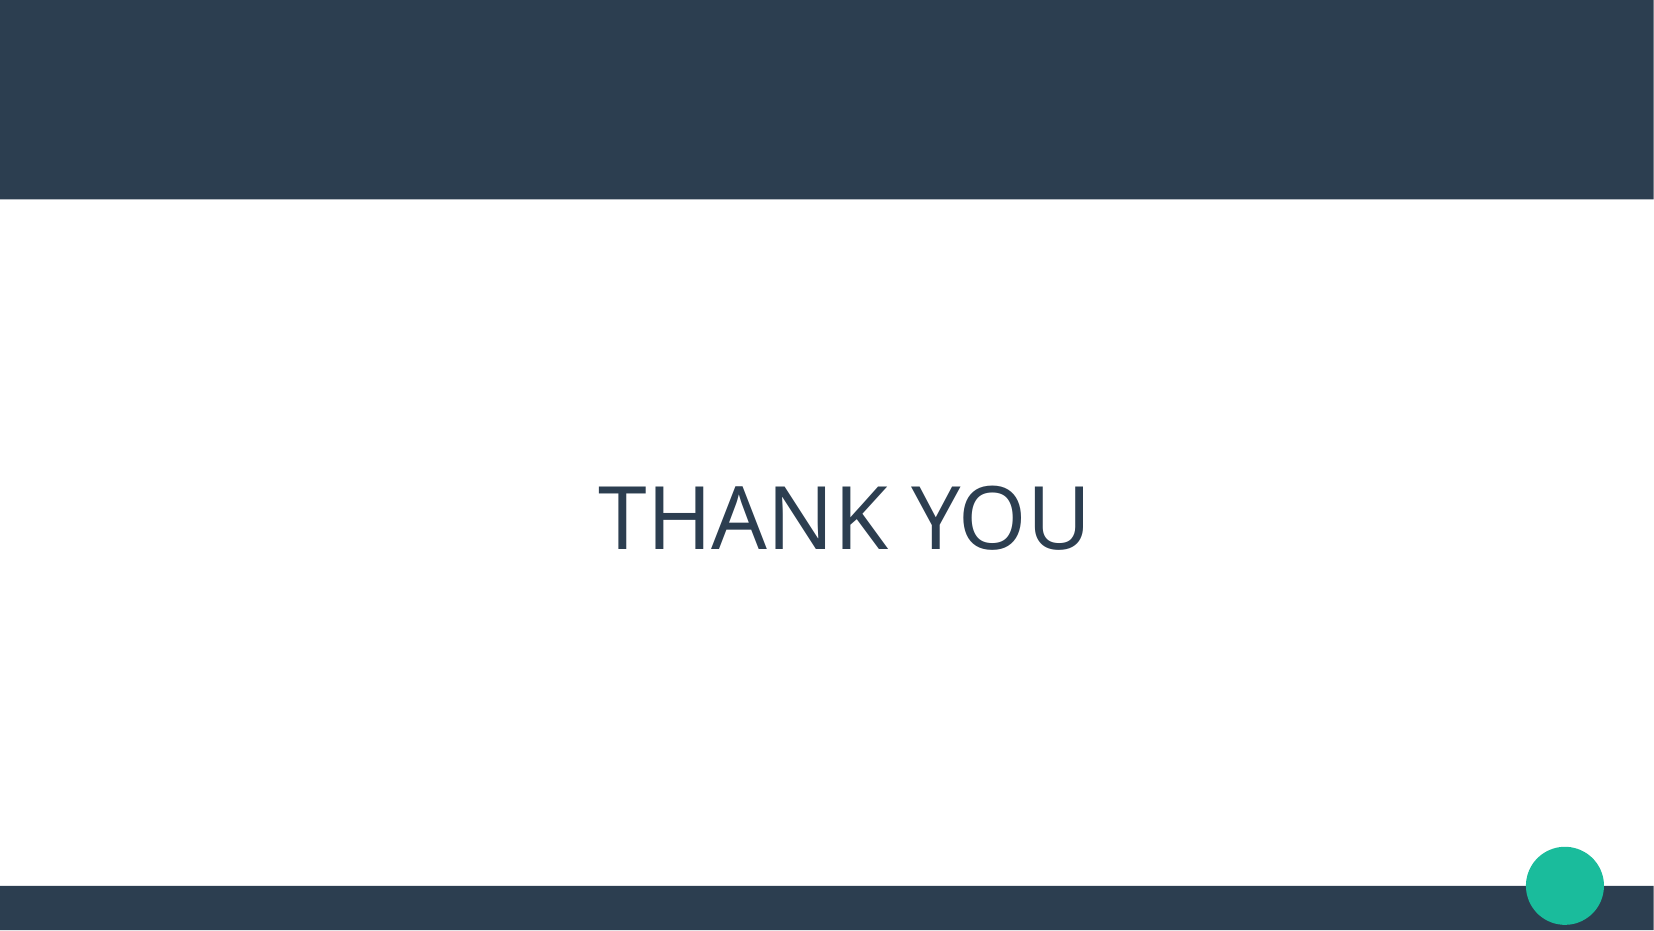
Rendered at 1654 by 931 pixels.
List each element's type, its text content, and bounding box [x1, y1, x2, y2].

subtitle THANK YOU [77, 240, 1613, 788]
